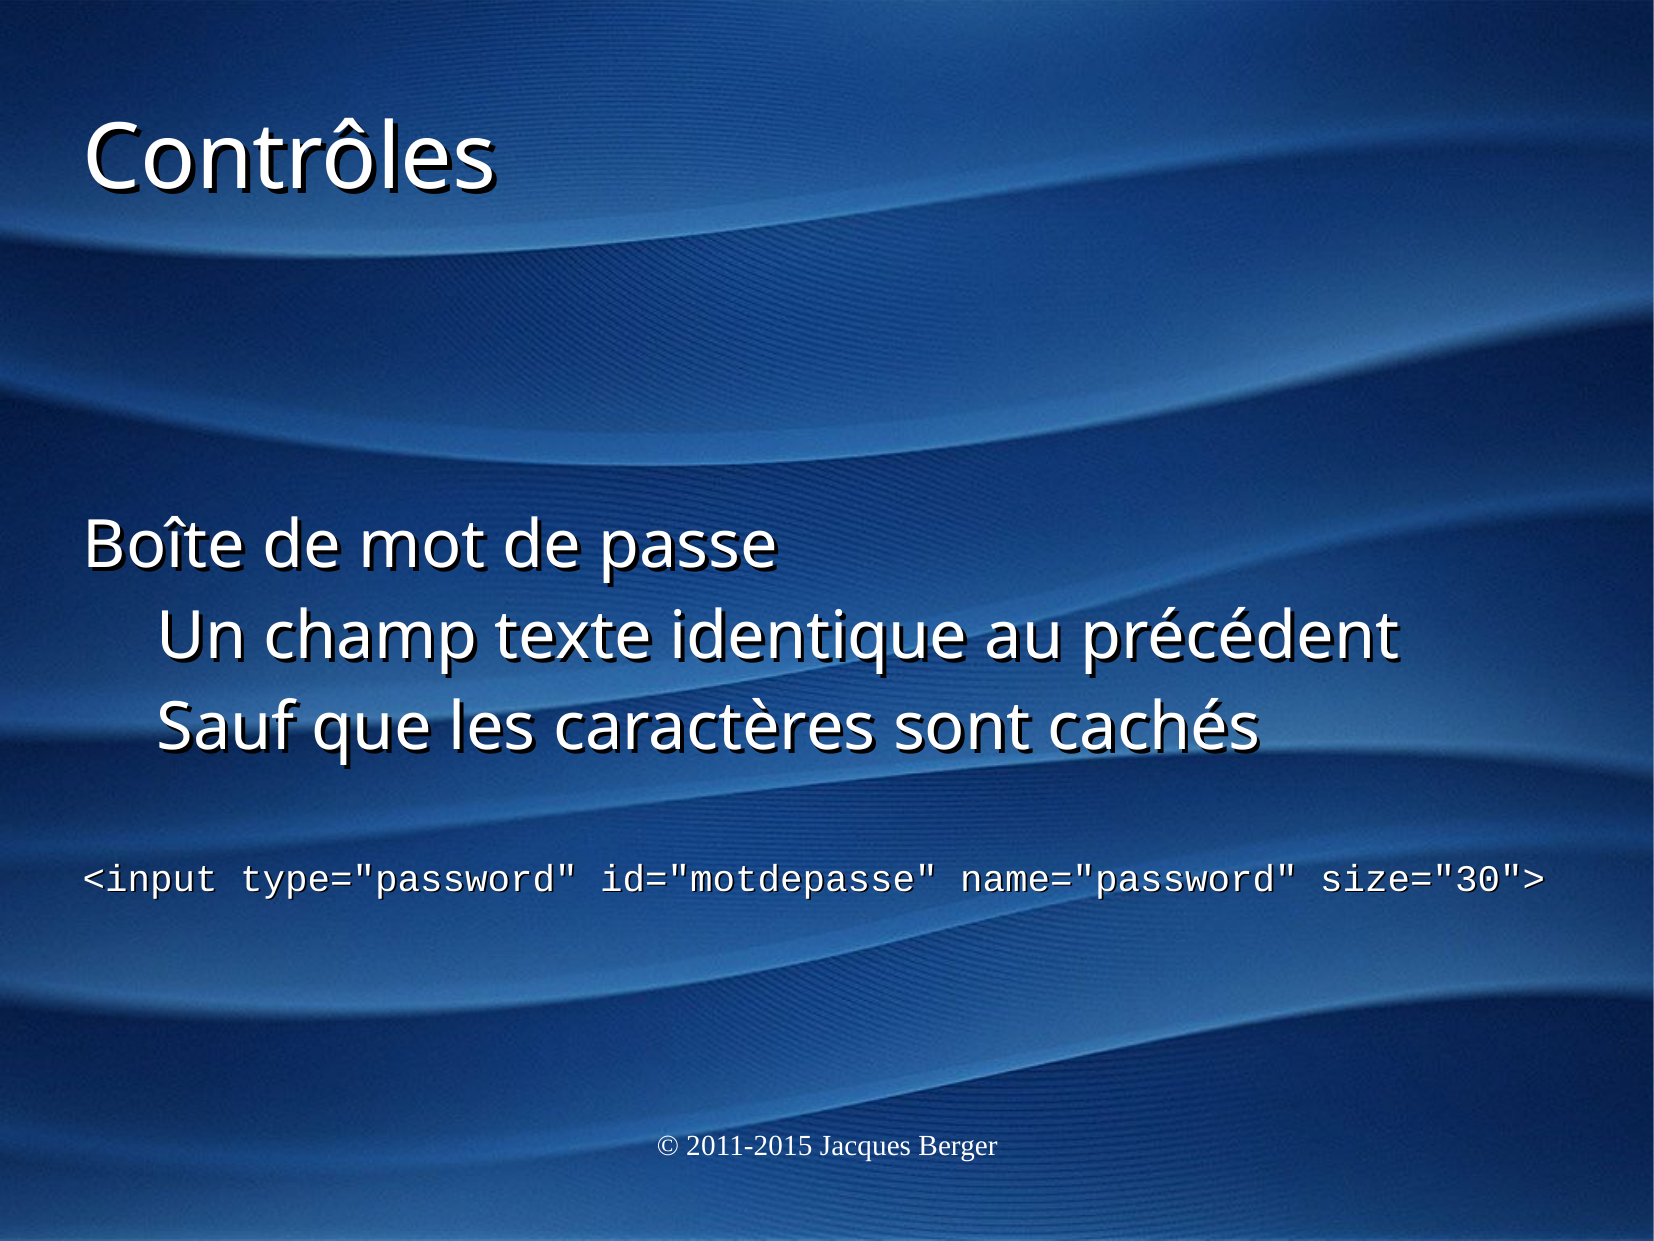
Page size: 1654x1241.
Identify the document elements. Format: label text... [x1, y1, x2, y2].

title Contrôles [82, 56, 1571, 250]
subtitle Boîte de mot de passe Un champ texte identique au précédent Sauf que les caractères sont cachés <input type="password" id="motdepasse" name="password" size="30"> [82, 297, 1571, 1102]
picture [0, 0, 1654, 1241]
